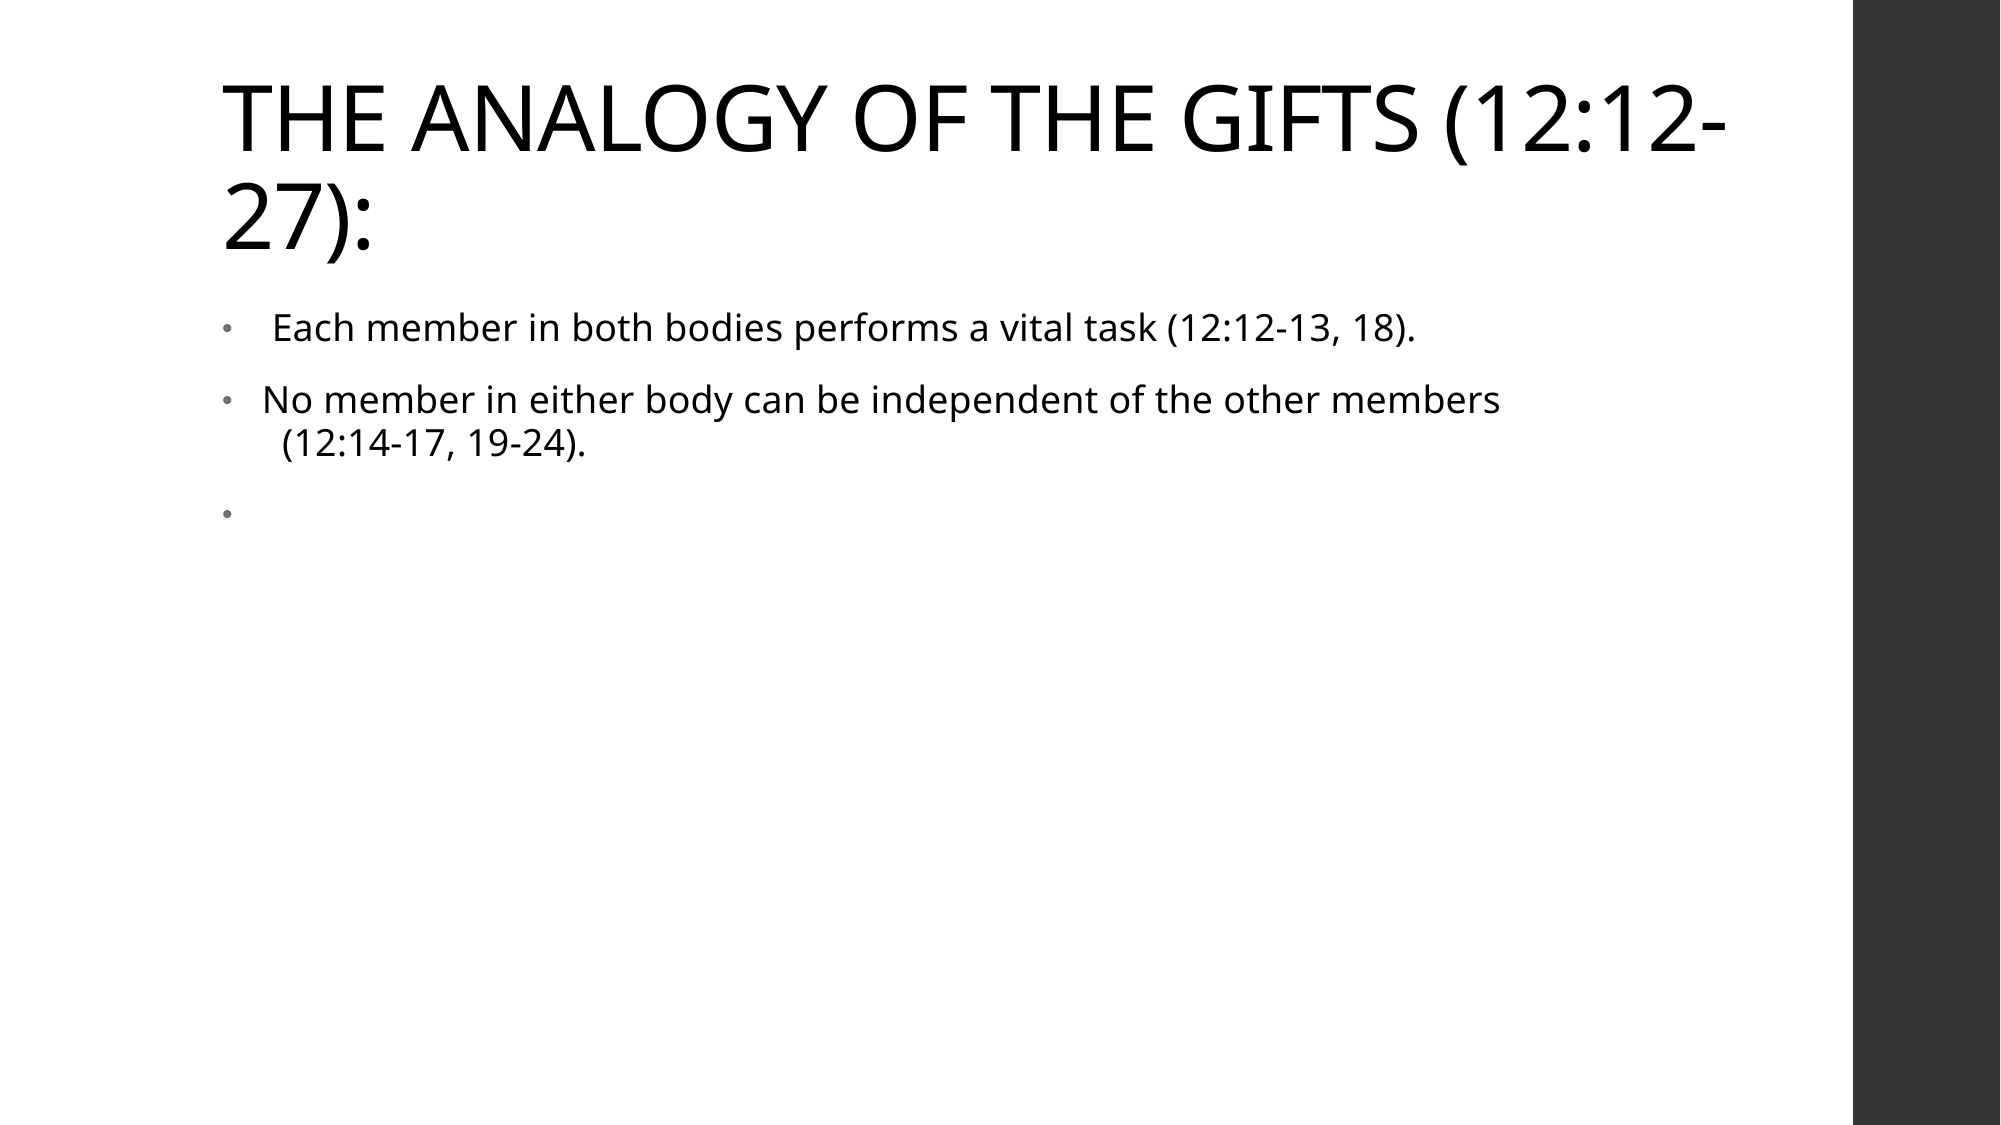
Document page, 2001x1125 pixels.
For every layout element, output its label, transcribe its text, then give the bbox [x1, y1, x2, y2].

list Each member in both bodies performs a vital task (12:12-13, 18). No member in either body can be independent of the other members (12:14-17, 19-24). [206, 299, 1617, 1014]
title THE ANALOGY OF THE GIFTS (12:12-27): [206, 60, 1797, 278]
